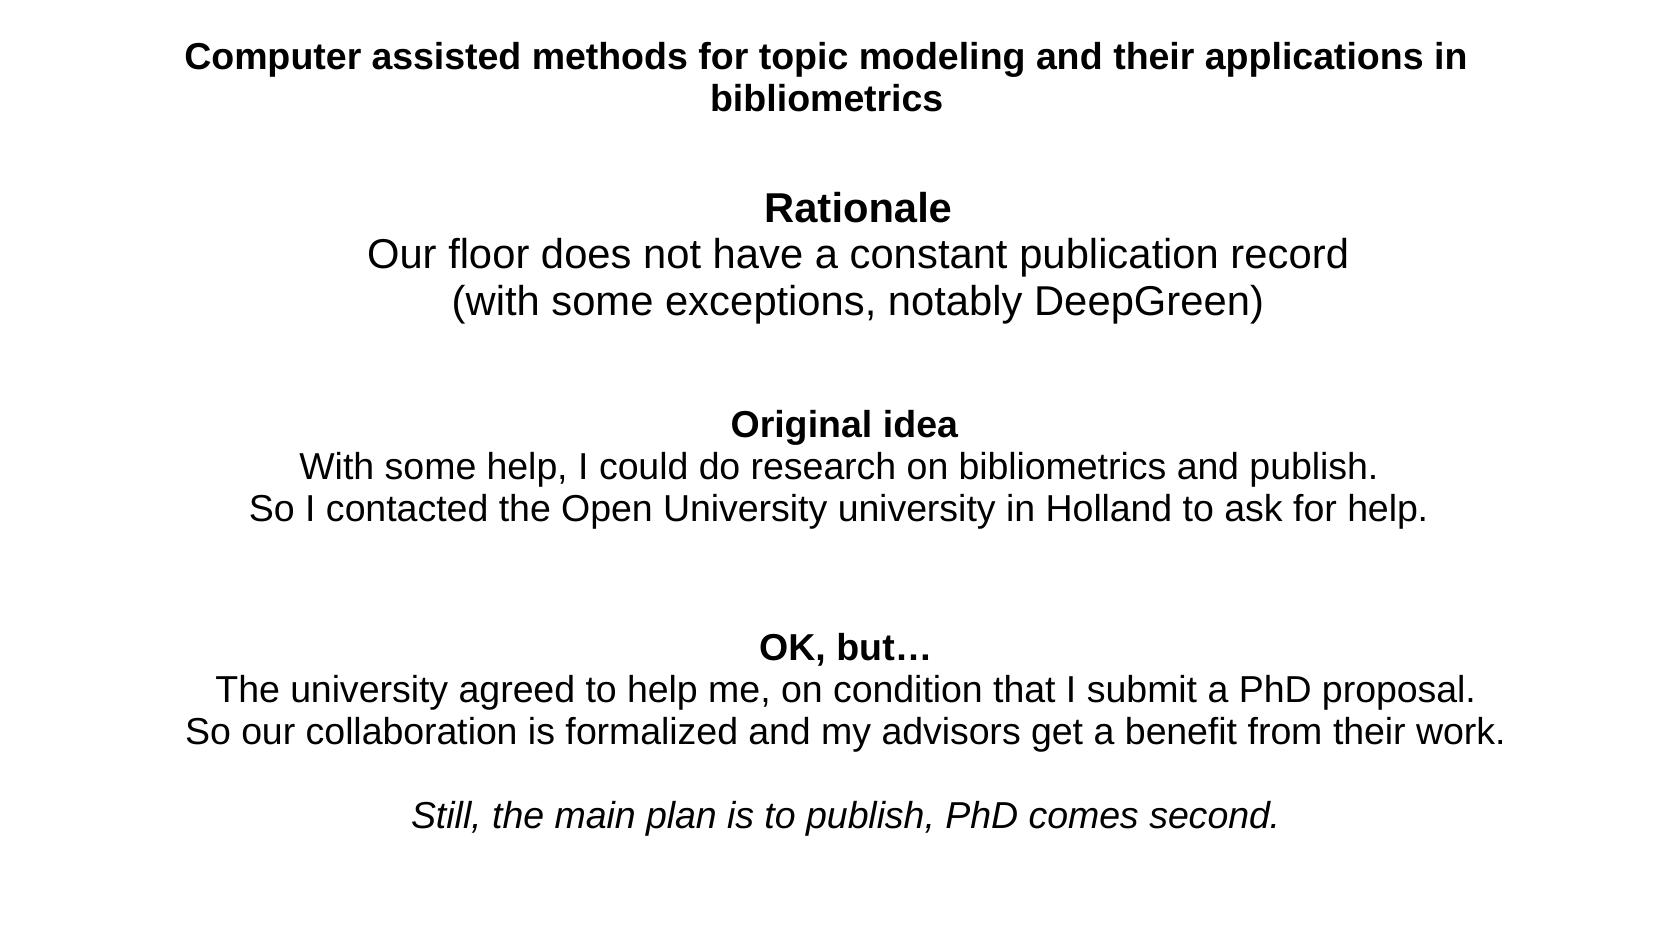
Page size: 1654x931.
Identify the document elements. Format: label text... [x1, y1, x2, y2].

text_box Original idea With some help, I could do research on bibliometrics and publish. So I contacted the Open University university in Holland to ask for help. [234, 396, 1478, 579]
title Computer assisted methods for topic modeling and their applications in bibliometrics [82, 17, 1571, 213]
subtitle Rationale Our floor does not have a constant publication record (with some exceptions, notably DeepGreen) [145, 179, 1571, 329]
text_box OK, but… The university agreed to help me, on condition that I submit a PhD proposal. So our collaboration is formalized and my advisors get a benefit from their work. Still, the main plan is to publish, PhD comes second. [170, 619, 1546, 886]
